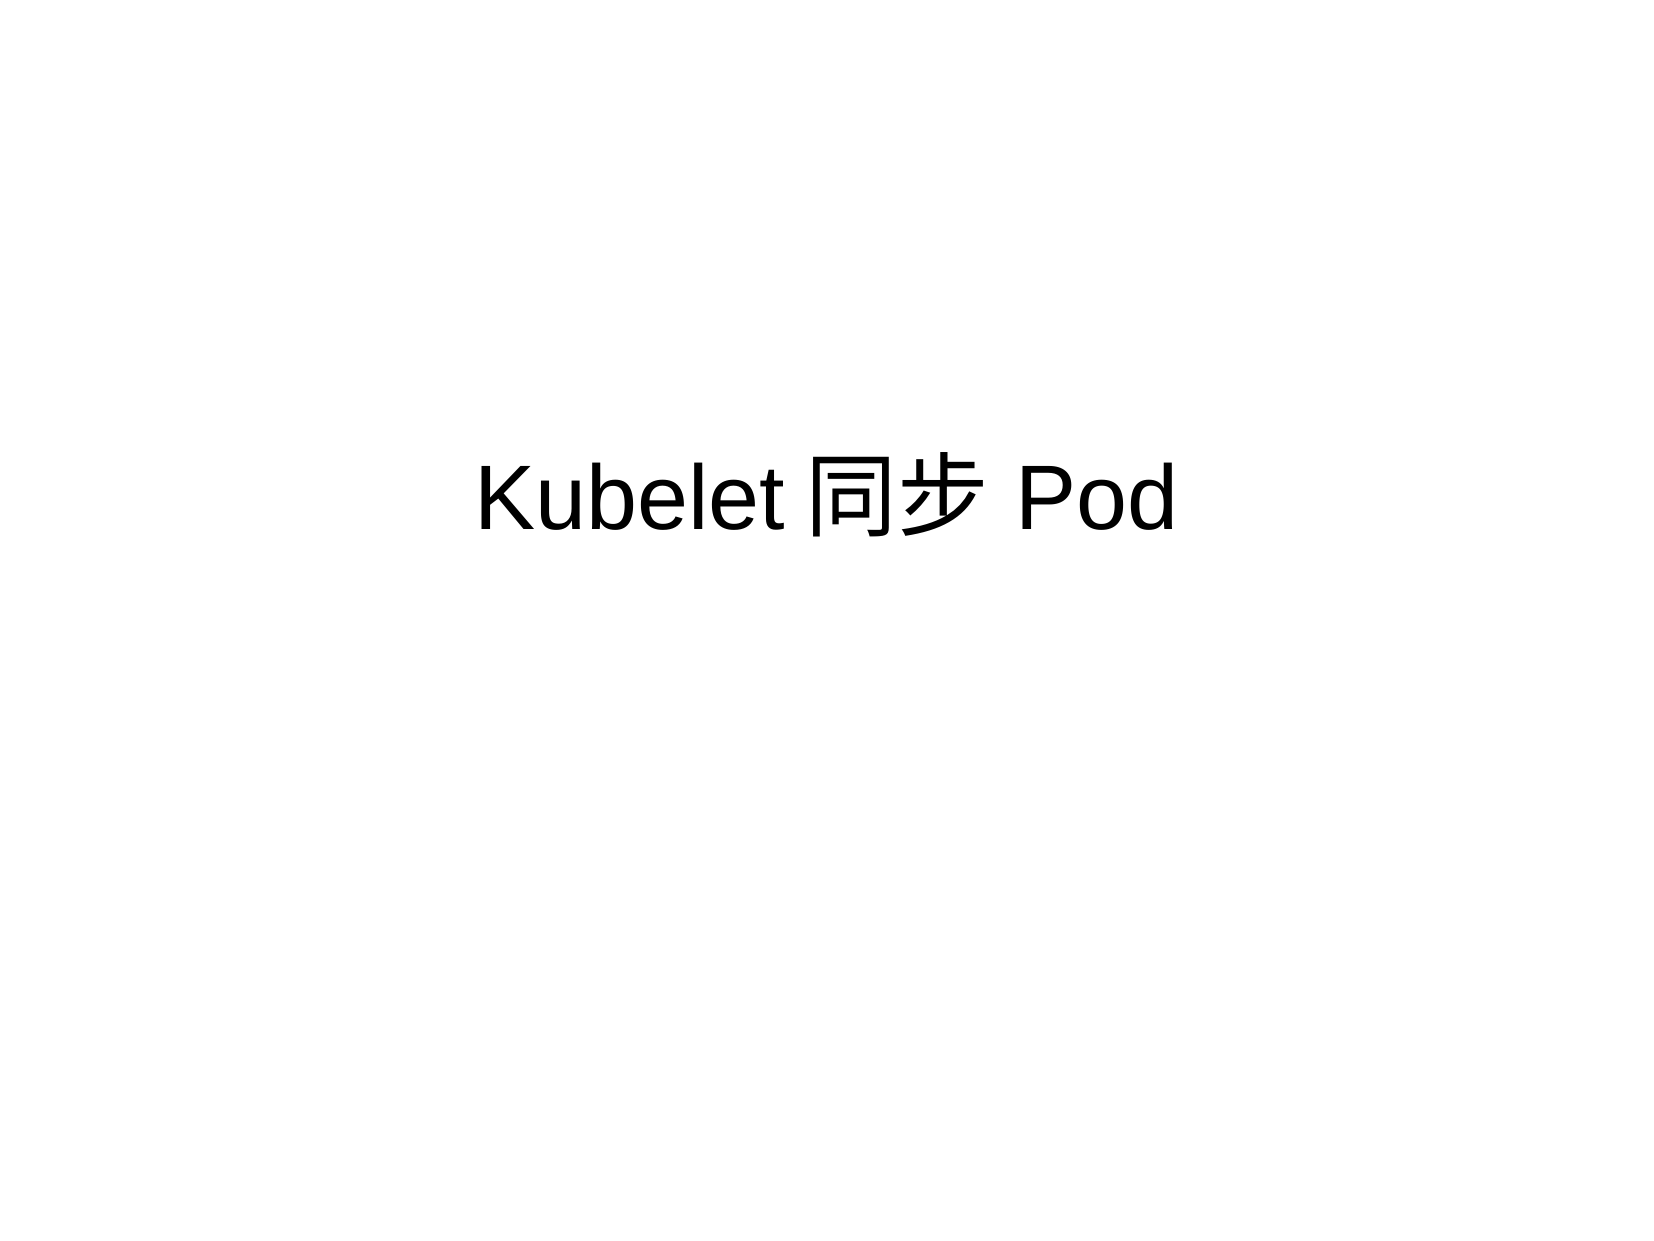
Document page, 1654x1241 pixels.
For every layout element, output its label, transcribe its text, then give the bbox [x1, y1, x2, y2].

title Kubelet同步Pod [82, 385, 1571, 593]
